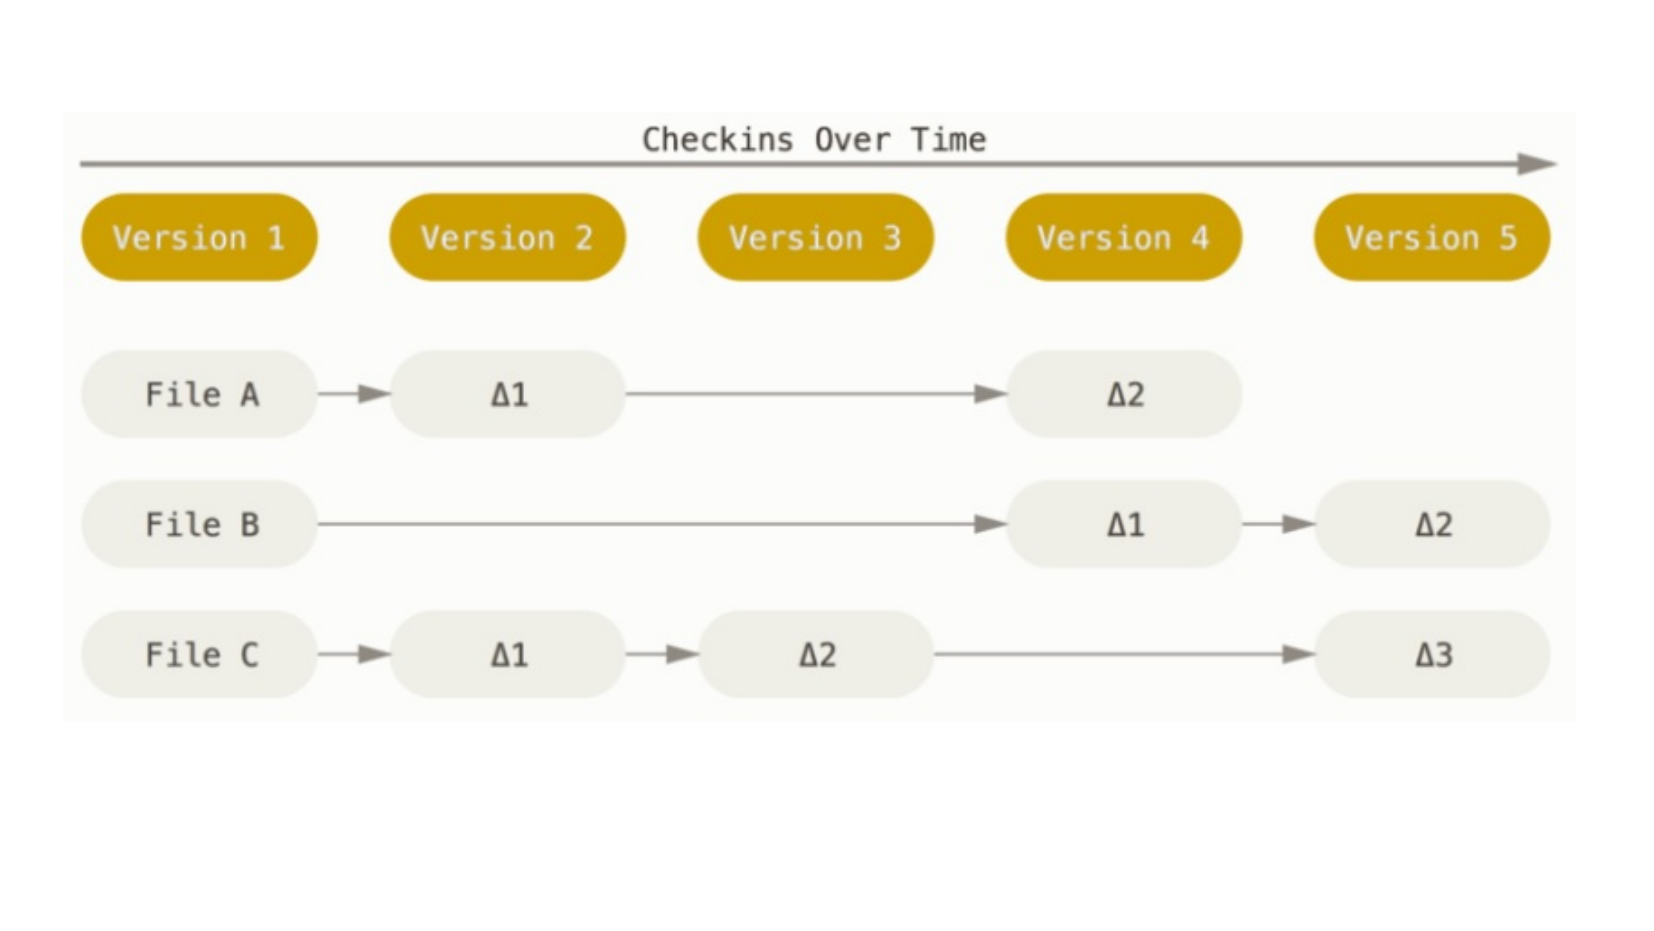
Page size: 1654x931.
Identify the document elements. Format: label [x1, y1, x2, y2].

picture [63, 112, 1576, 722]
